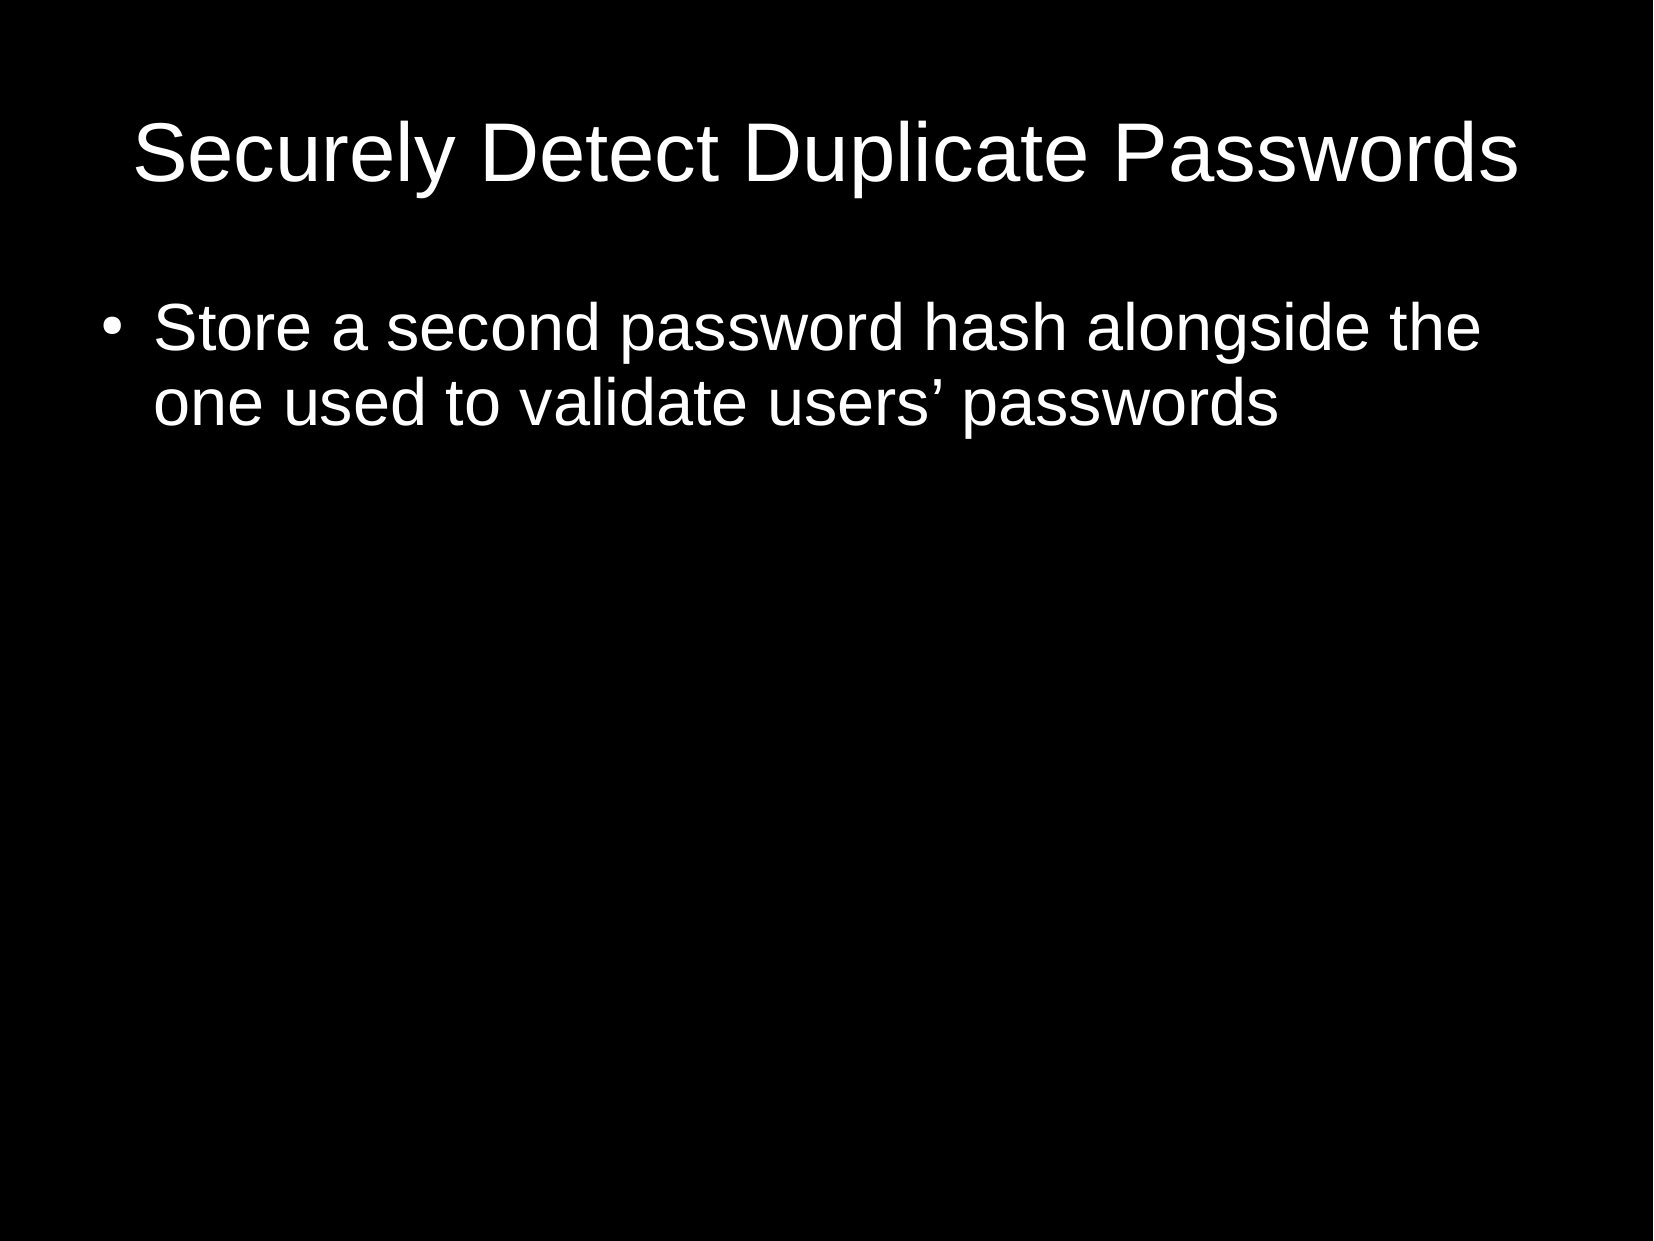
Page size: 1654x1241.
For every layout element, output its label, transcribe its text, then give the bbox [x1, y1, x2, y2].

title Securely Detect Duplicate Passwords [82, 49, 1571, 257]
list Store a second password hash alongside the one used to validate users’ passwords [82, 290, 1571, 1156]
